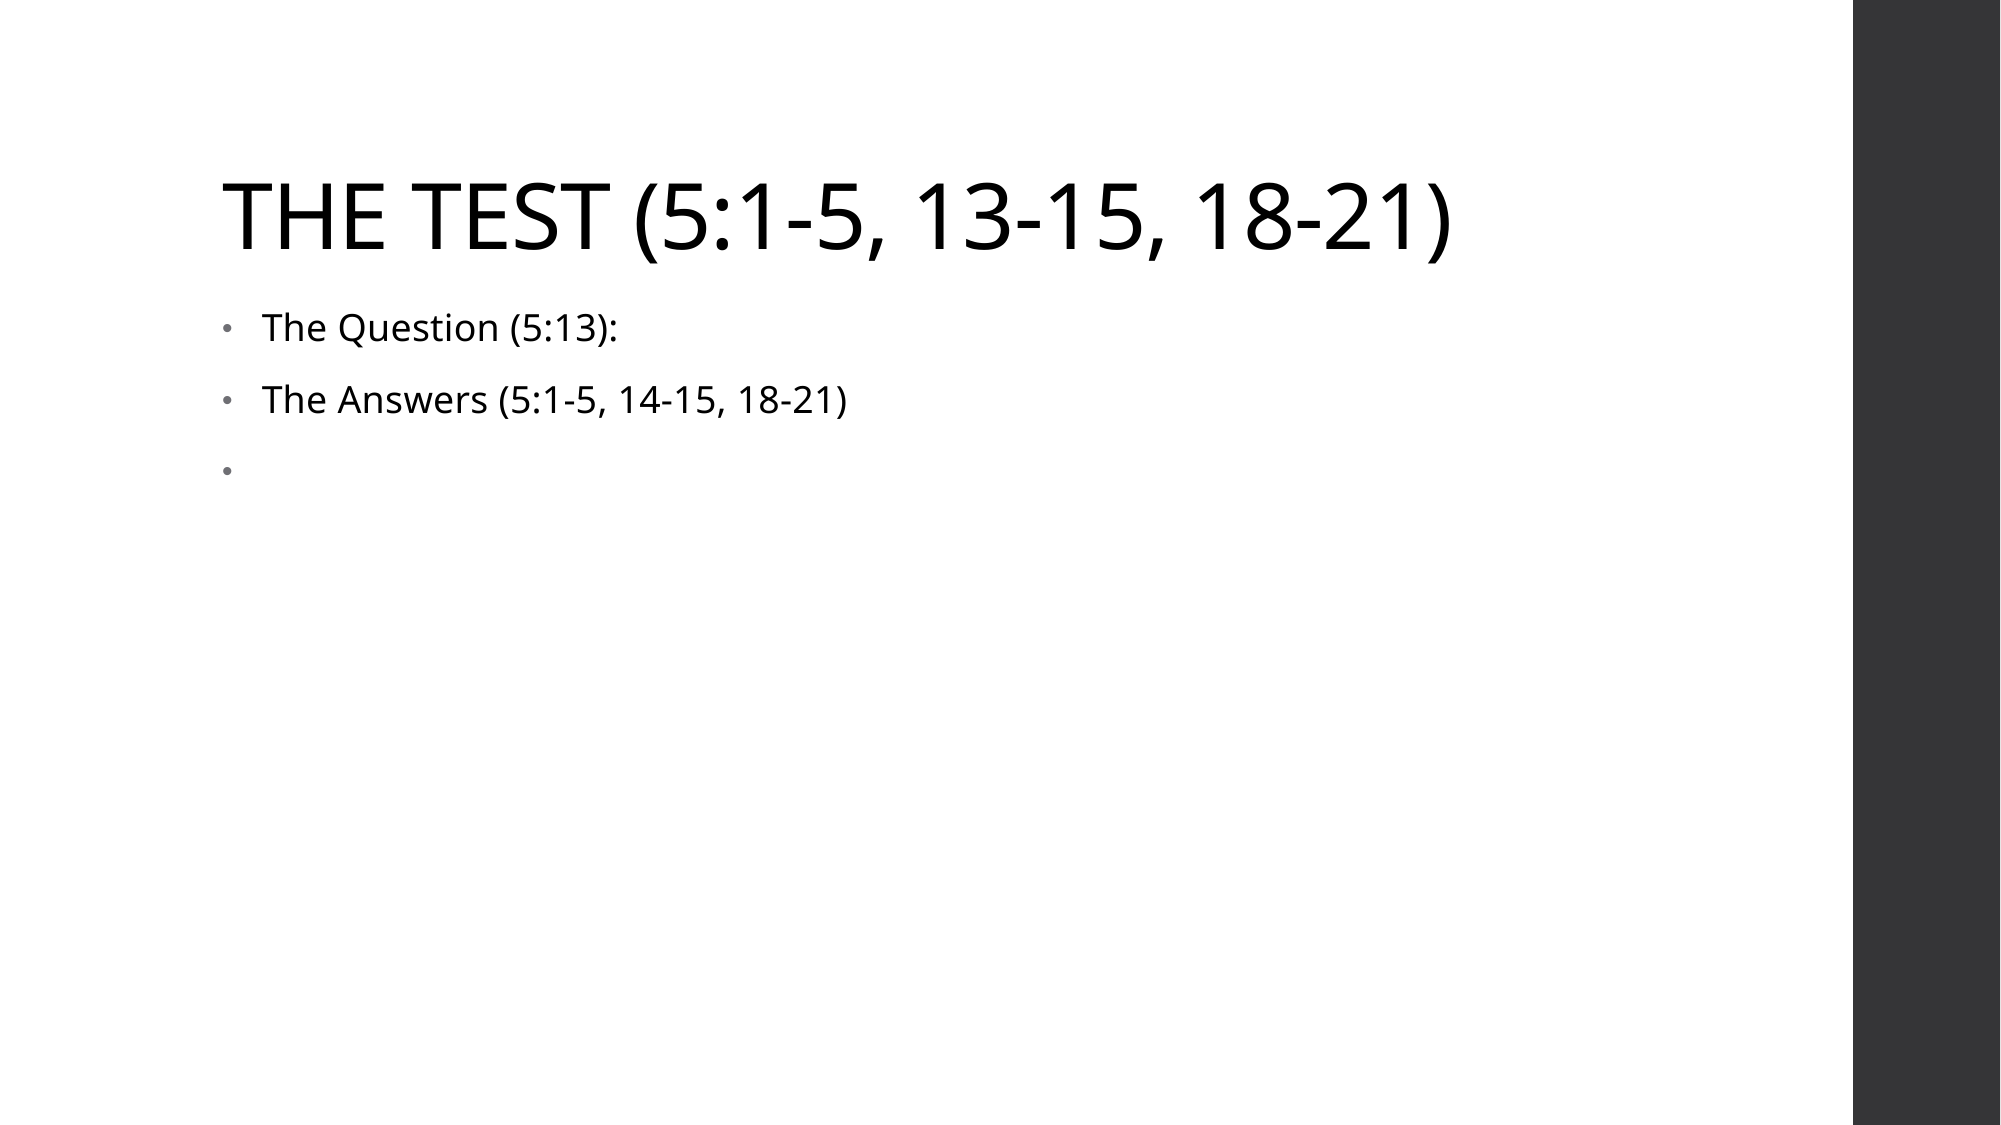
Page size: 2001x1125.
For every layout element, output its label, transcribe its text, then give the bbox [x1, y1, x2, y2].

list The Question (5:13): The Answers (5:1-5, 14-15, 18-21) [206, 299, 1617, 1014]
title THE TEST (5:1-5, 13-15, 18-21) [206, 60, 1797, 278]
